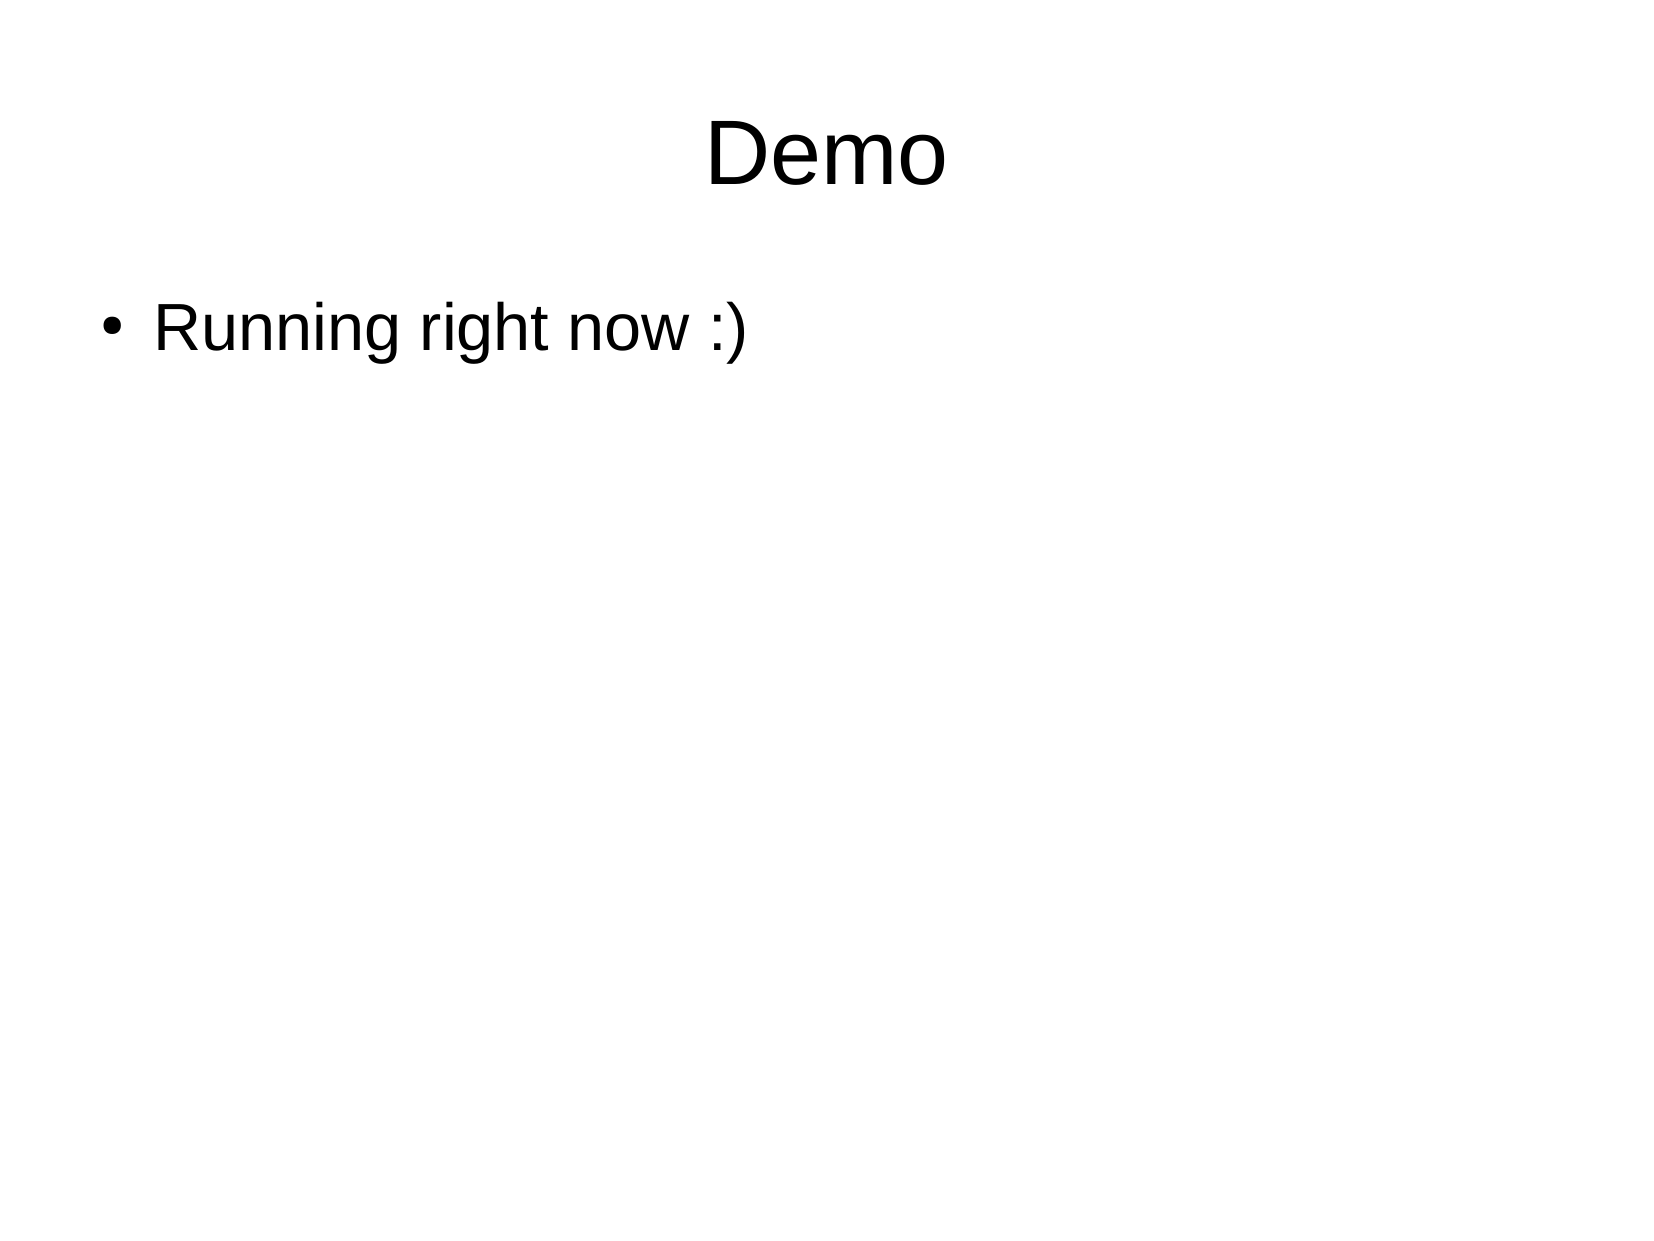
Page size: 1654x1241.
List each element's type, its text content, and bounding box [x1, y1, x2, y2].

title Demo [82, 49, 1571, 257]
list Running right now :) [82, 290, 1538, 1010]
